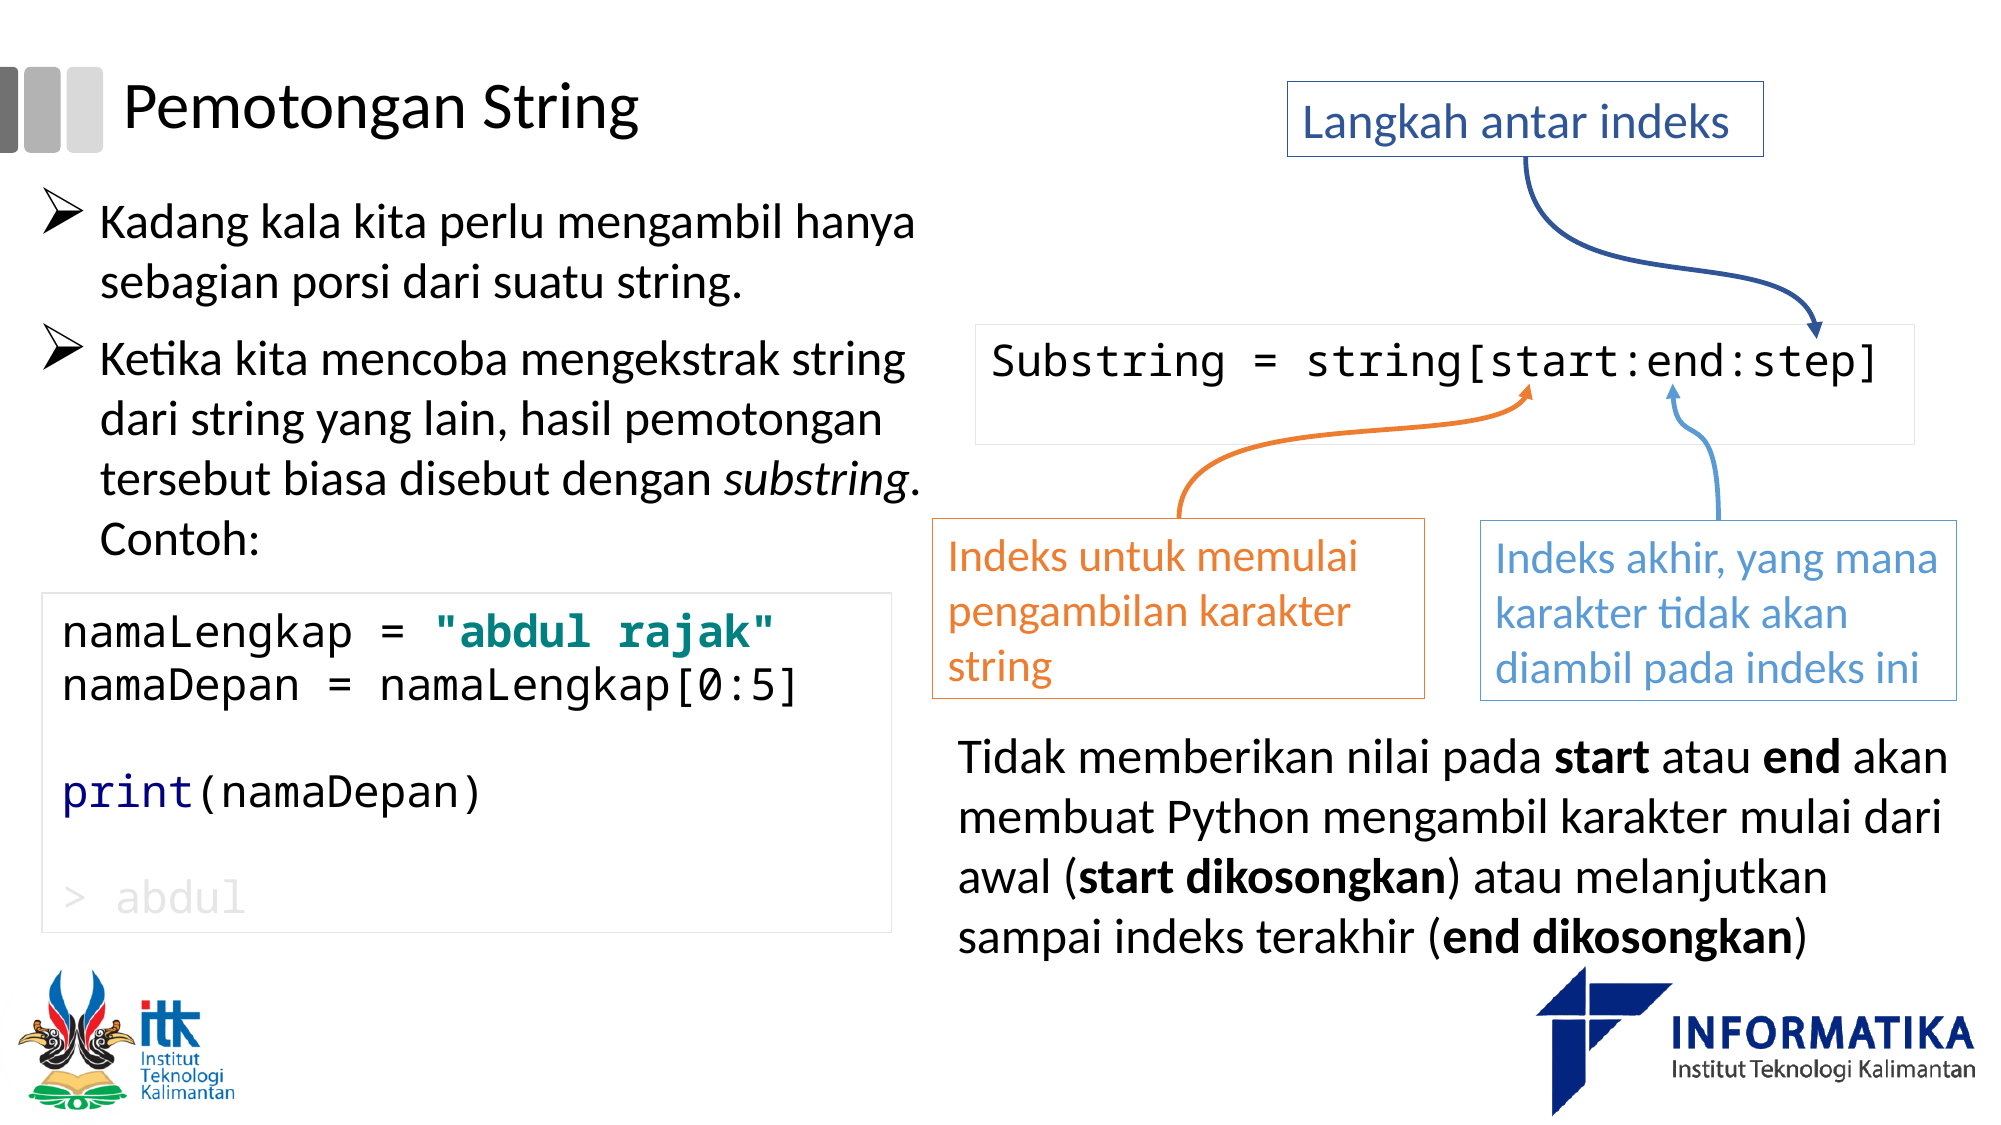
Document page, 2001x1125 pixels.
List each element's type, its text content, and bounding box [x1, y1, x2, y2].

text_box Indeks untuk memulai pengambilan karakter string [932, 518, 1425, 699]
text_box namaLengkap = "abdul rajak" namaDepan = namaLengkap[0:5] print(namaDepan) > abdul [41, 593, 892, 933]
title Pemotongan String [103, 50, 1829, 150]
text_box Tidak memberikan nilai pada start atau end akan membuat Python mengambil karakter mulai dari awal (start dikosongkan) atau melanjutkan sampai indeks terakhir (end dikosongkan) [942, 716, 1988, 972]
picture [0, 935, 253, 1125]
picture [1534, 972, 1976, 1118]
text_box Substring = string[start:end:step] [975, 324, 1915, 445]
text_box Kadang kala kita perlu mengambil hanya sebagian porsi dari suatu string. Ketika kita mencoba mengekstrak string dari string yang lain, hasil pemotongan tersebut biasa disebut dengan substring. Contoh: [22, 181, 941, 573]
text_box Indeks akhir, yang mana karakter tidak akan diambil pada indeks ini [1480, 520, 1957, 701]
text_box Langkah antar indeks [1287, 81, 1764, 157]
